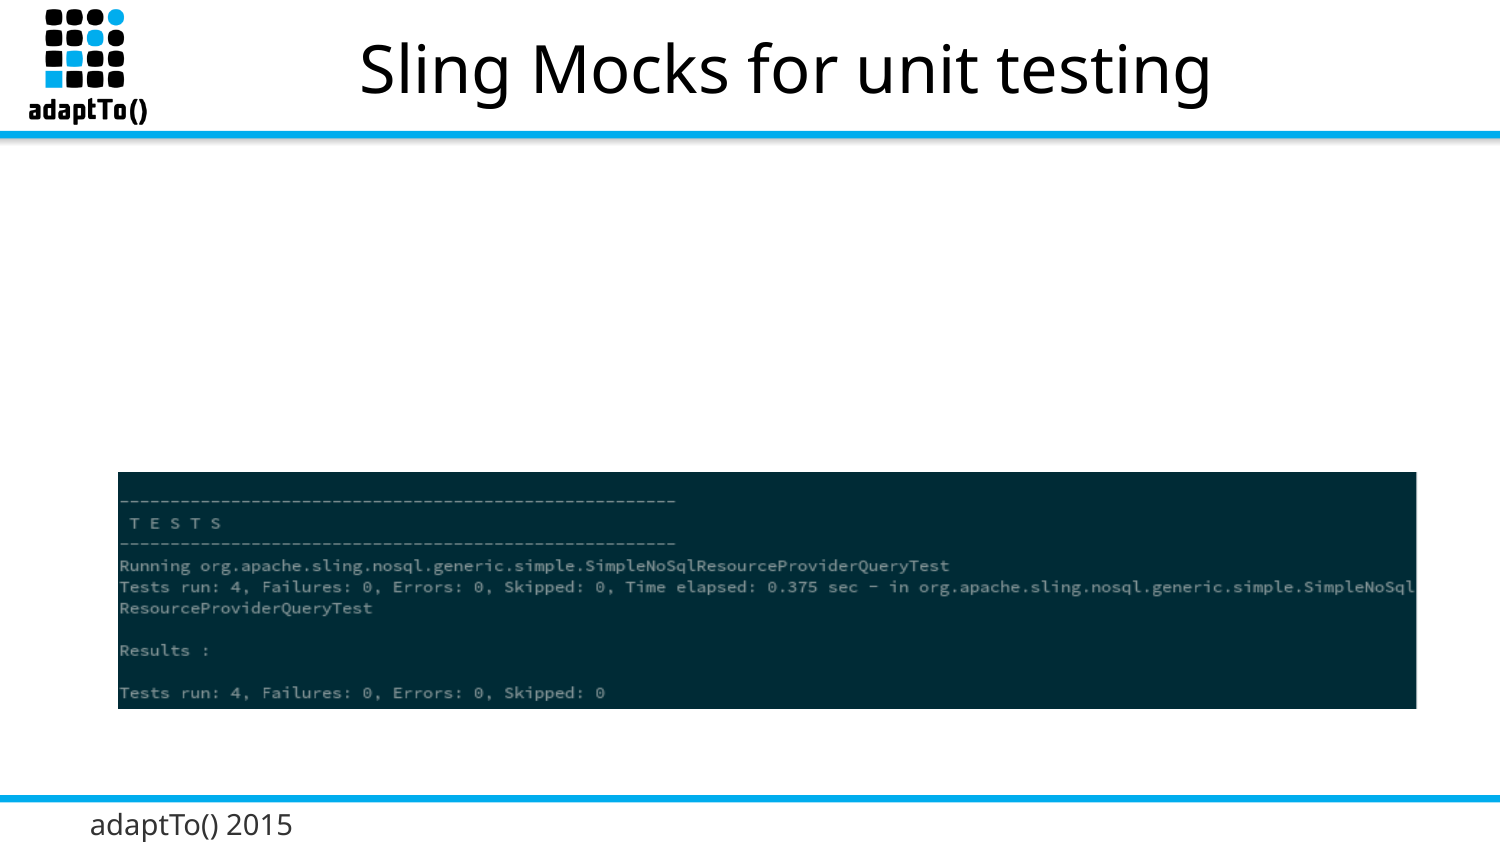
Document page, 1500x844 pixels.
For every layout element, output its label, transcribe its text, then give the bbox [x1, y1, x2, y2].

picture [698, 581, 746, 594]
picture [364, 688, 372, 698]
picture [646, 585, 665, 592]
picture [1356, 582, 1384, 592]
picture [506, 688, 513, 698]
picture [516, 564, 523, 571]
picture [750, 564, 756, 571]
picture [423, 691, 433, 698]
picture [445, 691, 453, 698]
picture [789, 582, 797, 592]
picture [182, 606, 189, 613]
picture [172, 646, 179, 655]
picture [172, 564, 190, 575]
picture [1053, 581, 1057, 592]
picture [394, 564, 412, 573]
picture [263, 564, 280, 571]
picture [183, 691, 189, 698]
picture [243, 564, 250, 571]
picture [1174, 585, 1192, 592]
picture [264, 688, 270, 698]
picture [416, 691, 422, 698]
picture [251, 602, 260, 613]
picture [1276, 581, 1283, 592]
picture [1153, 585, 1161, 596]
picture [496, 564, 503, 571]
picture [151, 519, 158, 528]
picture [689, 560, 695, 571]
picture [192, 603, 210, 613]
picture [273, 585, 281, 592]
picture [698, 561, 706, 571]
picture [931, 564, 938, 571]
picture [344, 606, 361, 613]
picture [689, 581, 695, 592]
picture [324, 560, 331, 571]
picture [162, 585, 169, 592]
picture [120, 582, 129, 592]
picture [131, 648, 159, 655]
picture [415, 560, 422, 571]
picture [416, 585, 422, 592]
picture [769, 582, 777, 592]
picture [1043, 581, 1050, 592]
picture [961, 585, 989, 594]
picture [131, 519, 138, 528]
picture [1002, 581, 1020, 592]
title Sling Mocks for unit testing [150, 15, 1425, 121]
picture [121, 603, 129, 613]
picture [191, 519, 199, 528]
picture [394, 582, 402, 592]
picture [900, 585, 908, 592]
picture [131, 606, 169, 613]
picture [932, 585, 938, 592]
picture [253, 564, 260, 573]
picture [436, 691, 442, 698]
picture [535, 564, 554, 573]
picture [1305, 582, 1313, 592]
picture [830, 585, 837, 592]
picture [921, 564, 928, 571]
picture [394, 688, 402, 698]
picture [587, 561, 594, 571]
picture [294, 581, 301, 592]
picture [445, 564, 473, 571]
picture [315, 606, 331, 616]
picture [192, 585, 210, 592]
picture [214, 606, 240, 613]
picture [1346, 581, 1353, 592]
picture [1073, 585, 1080, 596]
picture [131, 585, 149, 592]
picture [303, 585, 311, 592]
picture [1214, 585, 1222, 592]
picture [1324, 585, 1344, 594]
picture [892, 564, 908, 573]
picture [173, 606, 179, 613]
picture [475, 688, 483, 698]
picture [344, 564, 362, 575]
picture [436, 585, 442, 592]
picture [1134, 581, 1141, 592]
picture [162, 691, 169, 698]
picture [435, 564, 443, 575]
picture [798, 564, 817, 571]
picture [121, 646, 129, 655]
picture [1093, 585, 1131, 594]
picture [294, 687, 301, 698]
picture [183, 585, 189, 592]
picture [708, 564, 746, 571]
picture [283, 560, 301, 571]
picture [162, 644, 169, 655]
picture [445, 585, 452, 592]
picture [1285, 585, 1293, 592]
picture [323, 691, 331, 698]
picture [374, 564, 392, 571]
picture [605, 564, 625, 573]
picture [423, 585, 433, 592]
picture [1245, 581, 1250, 592]
picture [809, 582, 817, 592]
picture [919, 585, 929, 592]
picture [759, 564, 766, 571]
picture [131, 691, 149, 698]
picture [1032, 585, 1040, 592]
picture [172, 519, 179, 528]
picture [201, 564, 210, 571]
picture [284, 581, 288, 592]
picture [1205, 581, 1209, 592]
picture [273, 691, 281, 698]
picture [323, 585, 331, 592]
picture [303, 691, 311, 698]
picture [536, 581, 574, 594]
picture [626, 582, 635, 592]
picture [192, 691, 210, 698]
picture [536, 687, 574, 700]
picture [121, 561, 159, 571]
picture [1253, 585, 1273, 594]
picture [597, 582, 605, 592]
picture [668, 561, 686, 573]
picture [992, 585, 999, 592]
picture [527, 581, 531, 592]
picture [891, 581, 895, 592]
picture [1407, 581, 1414, 592]
picture [1062, 585, 1070, 592]
picture [941, 585, 949, 596]
picture [851, 561, 888, 573]
picture [334, 585, 341, 592]
picture [152, 688, 159, 698]
picture [243, 602, 248, 613]
picture [678, 585, 686, 592]
picture [264, 582, 270, 592]
picture [274, 603, 311, 616]
picture [910, 561, 918, 571]
picture [475, 582, 483, 592]
picture [406, 585, 412, 592]
picture [152, 582, 159, 592]
picture [506, 581, 524, 592]
picture [120, 688, 129, 698]
picture [182, 648, 189, 655]
picture [1386, 582, 1404, 594]
picture [557, 560, 564, 571]
picture [799, 582, 807, 592]
picture [638, 581, 642, 592]
picture [27, 6, 148, 126]
picture [828, 560, 837, 571]
picture [1164, 585, 1171, 592]
picture [850, 585, 857, 592]
picture [628, 560, 634, 571]
picture [231, 582, 239, 592]
picture [597, 688, 605, 698]
picture [313, 564, 321, 571]
picture [263, 606, 271, 613]
picture [332, 603, 341, 613]
picture [364, 582, 372, 592]
picture [231, 688, 239, 698]
picture [840, 585, 847, 592]
picture [942, 561, 948, 571]
picture [364, 603, 372, 613]
picture [1316, 581, 1321, 592]
picture [840, 564, 847, 571]
picture [1235, 585, 1242, 592]
picture [516, 687, 524, 698]
picture [637, 561, 665, 571]
picture [566, 564, 574, 571]
picture [334, 691, 341, 698]
picture [222, 564, 230, 575]
picture [769, 561, 787, 571]
picture [1195, 585, 1202, 591]
